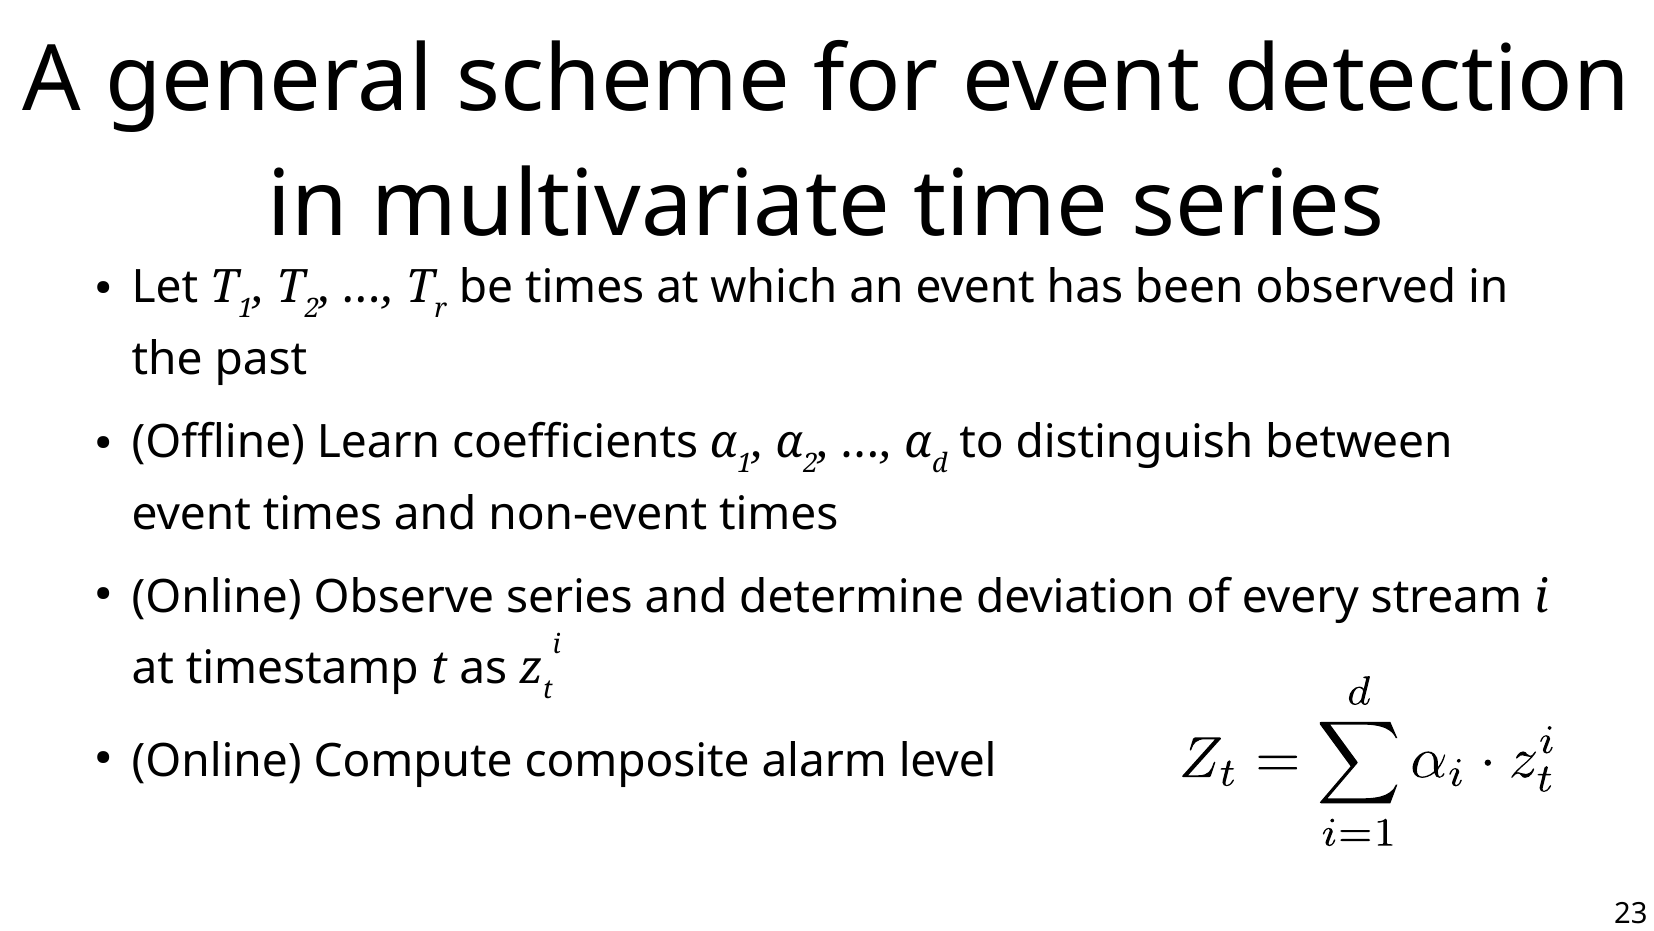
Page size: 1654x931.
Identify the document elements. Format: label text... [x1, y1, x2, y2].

text_box [1178, 793, 1555, 847]
list Let T1, T2, …, Tr be times at which an event has been observed in the past (Offline) Learn coefficients α1, α2, …, αd to distinguish between event times and non-event times (Online) Observe series and determine deviation of every stream i at timestamp t as zti (Online) Compute composite alarm level [82, 253, 1571, 793]
title A general scheme for event detection in multivariate time series [12, 7, 1642, 268]
